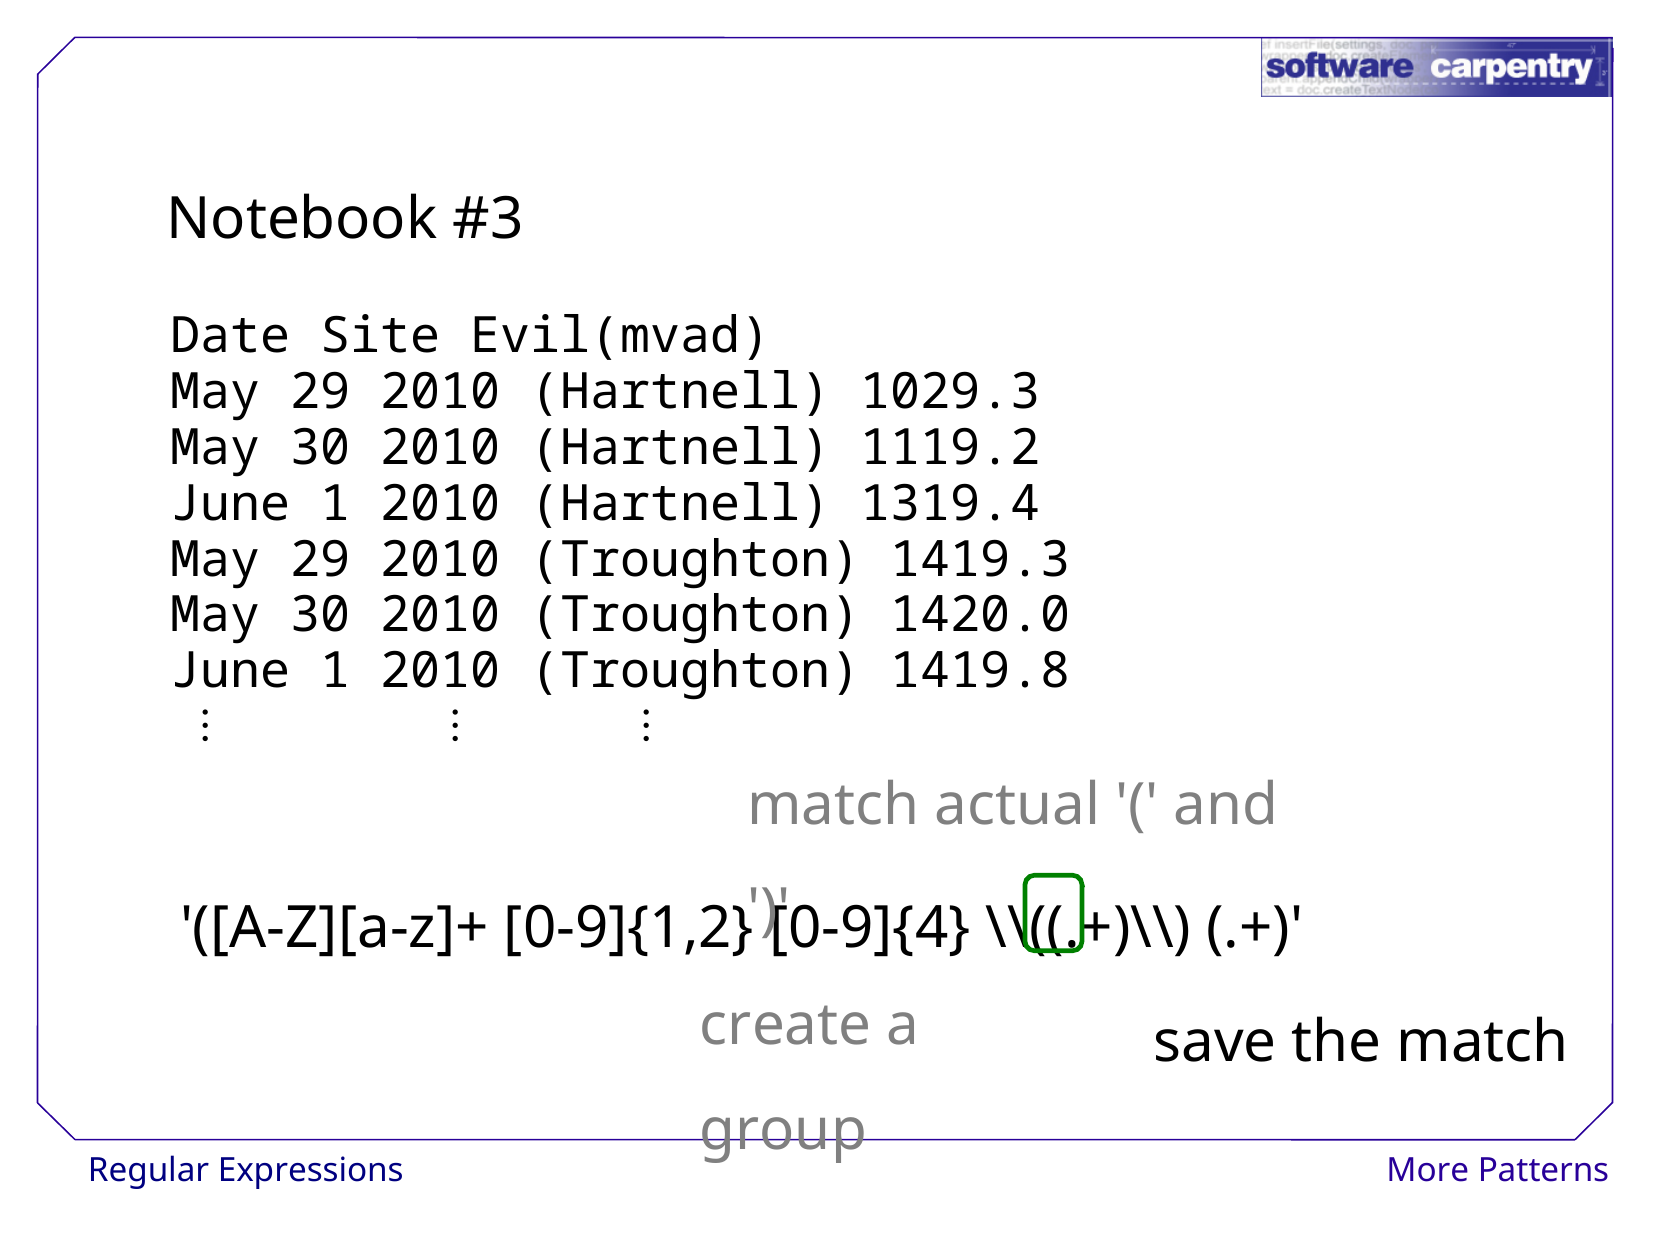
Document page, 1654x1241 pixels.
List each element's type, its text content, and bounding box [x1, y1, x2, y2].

text_box save the match [1138, 960, 1602, 1081]
text_box Notebook #3 [151, 138, 1530, 259]
text_box Date Site Evil(mvad) May 29 2010 (Hartnell) 1029.3 May 30 2010 (Hartnell) 1119.2 June 1 2010 (Hartnell) 1319.4 May 29 2010 (Troughton) 1419.3 May 30 2010 (Troughton) 1420.0 June 1 2010 (Troughton) 1419.8 ⋮ ⋮ ⋮ [155, 300, 1535, 763]
picture [1261, 39, 1613, 97]
text_box '([A-Z][a-z]+ [0-9]{1,2} [0-9]{4} \\((.+)\\) (.+)' [1102, 846, 1527, 968]
text_box match actual '(' and ')' [1028, 878, 1079, 943]
text_box '([A-Z][a-z]+ [0-9]{1,2} [0-9]{4} \\((.+)\\) (.+)' [165, 846, 732, 968]
text_box create a group [685, 943, 1102, 1170]
text_box match actual '(' and ')' [732, 763, 1338, 950]
